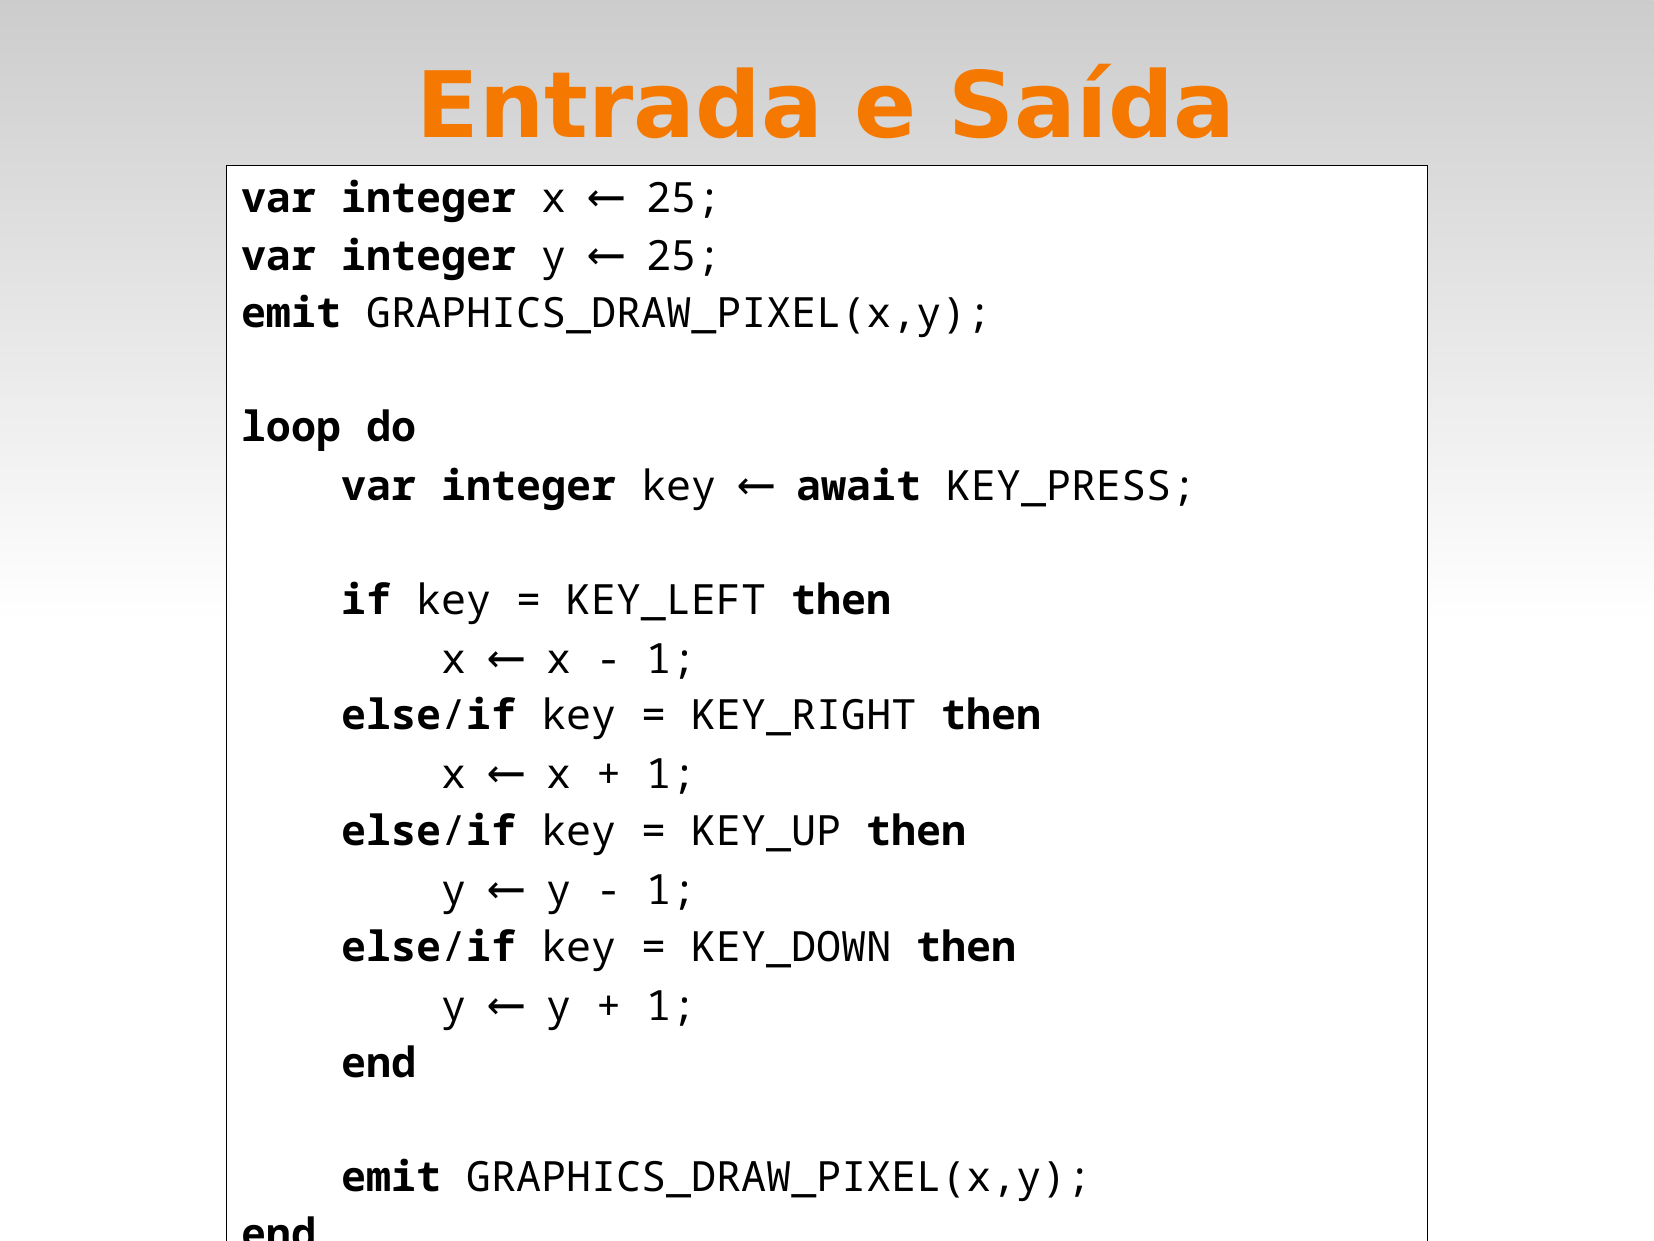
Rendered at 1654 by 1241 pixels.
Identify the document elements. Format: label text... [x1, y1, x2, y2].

text_box var integer x ⟵ 25; var integer y ⟵ 25; emit GRAPHICS_DRAW_PIXEL(x,y); loop do var integer key ⟵ await KEY_PRESS; if key = KEY_LEFT then x ⟵ x - 1; else/if key = KEY_RIGHT then x ⟵ x + 1; else/if key = KEY_UP then y ⟵ y - 1; else/if key = KEY_DOWN then y ⟵ y + 1; end emit GRAPHICS_DRAW_PIXEL(x,y); end [226, 210, 1428, 1217]
title Entrada e Saída [82, 2, 1571, 210]
